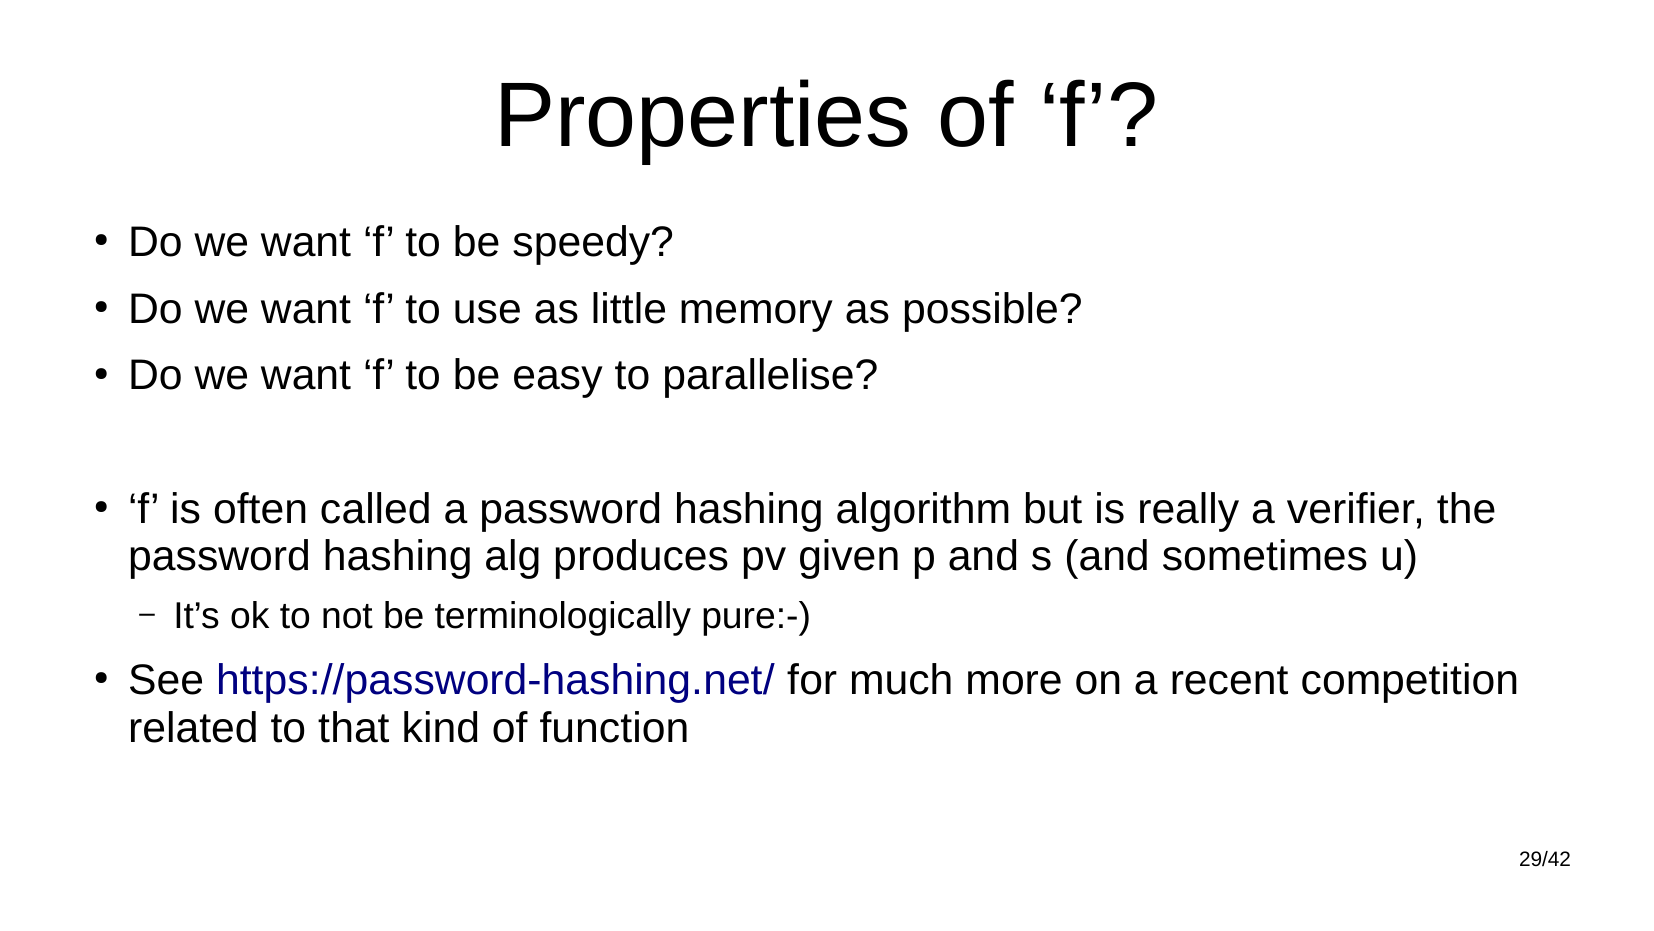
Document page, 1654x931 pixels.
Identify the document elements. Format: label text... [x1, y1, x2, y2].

list Do we want ‘f’ to be speedy? Do we want ‘f’ to use as little memory as possible? Do we want ‘f’ to be easy to parallelise? ‘f’ is often called a password hashing algorithm but is really a verifier, the password hashing alg produces pv given p and s (and sometimes u) It’s ok to not be terminologically pure:-) See https://password-hashing.net/ for much more on a recent competition related to that kind of function [82, 217, 1571, 758]
title Properties of ‘f’? [82, 37, 1571, 193]
